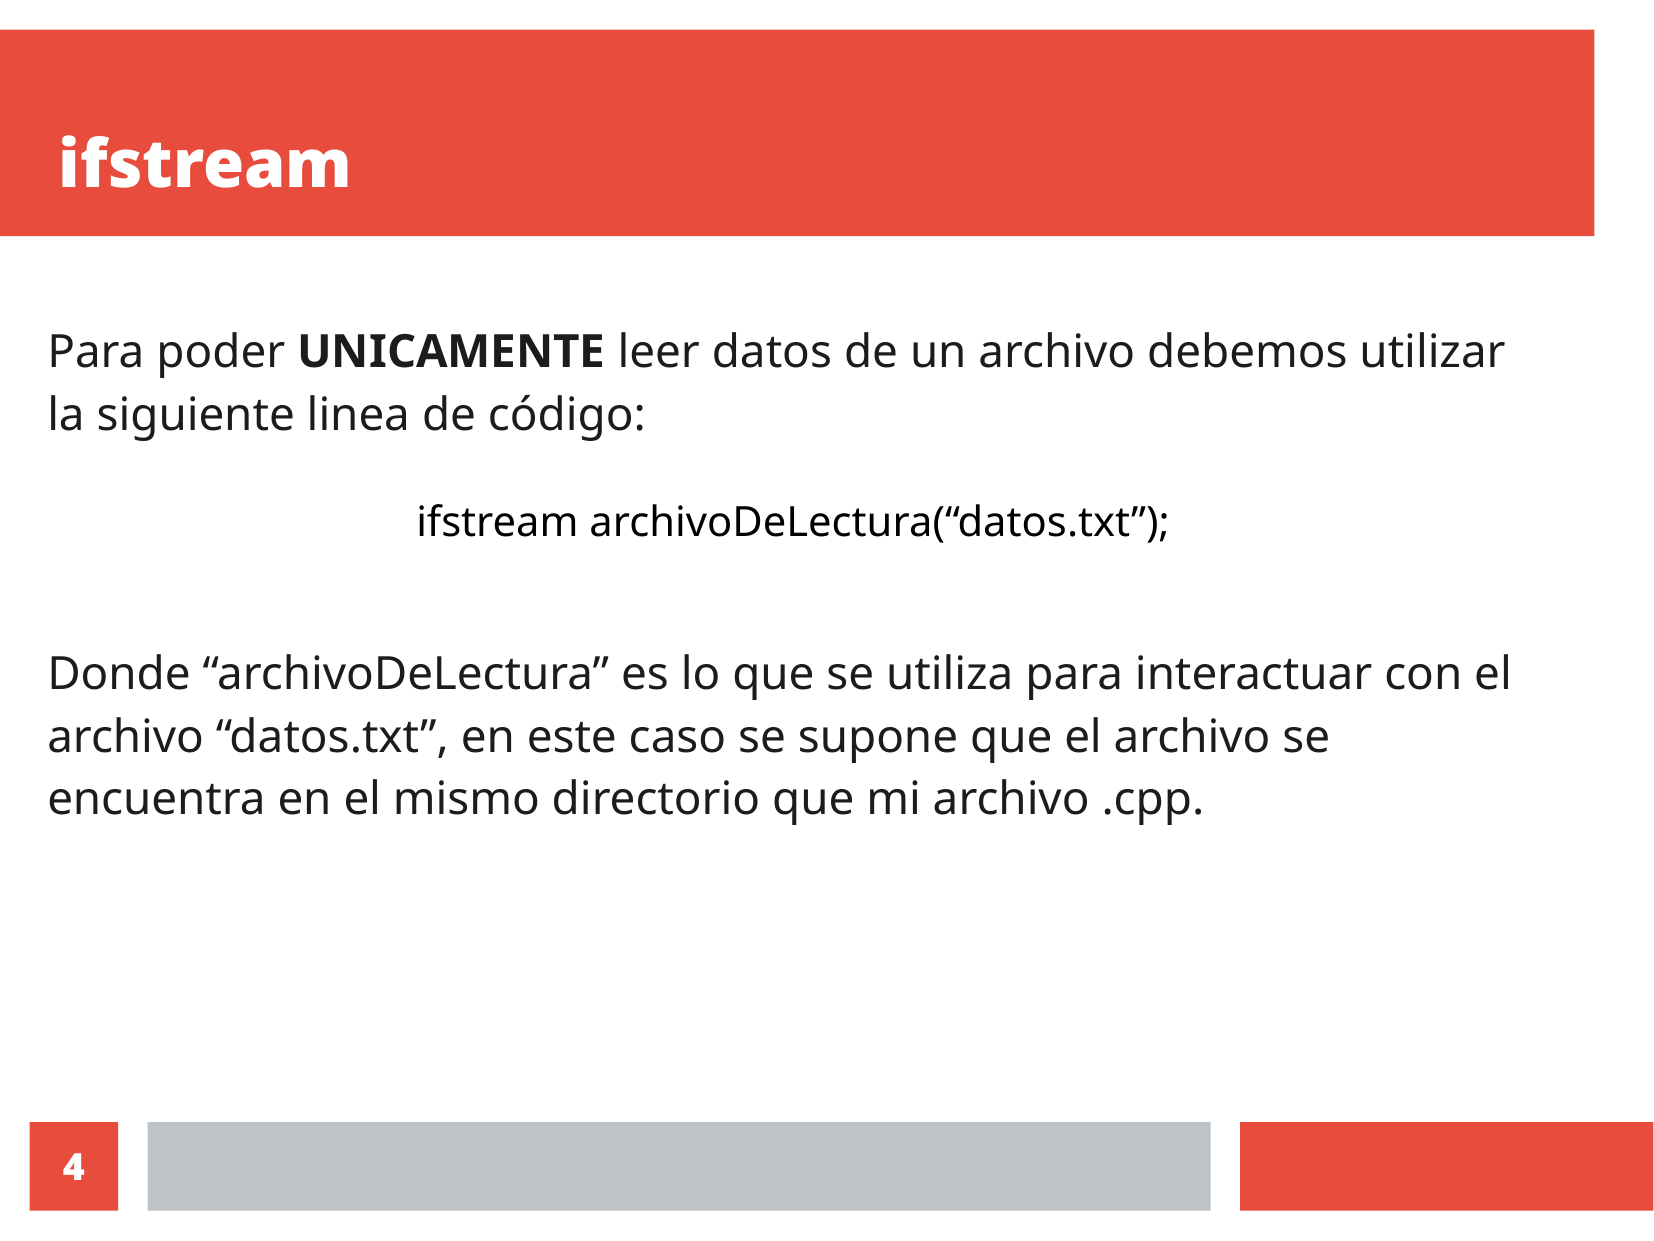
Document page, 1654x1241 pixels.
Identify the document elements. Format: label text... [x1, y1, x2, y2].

text_box ifstream archivoDeLectura(“datos.txt”); [401, 484, 1512, 546]
title ifstream [59, 59, 1595, 207]
list Para poder UNICAMENTE leer datos de un archivo debemos utilizar la siguiente linea de código: Donde “archivoDeLectura” es lo que se utiliza para interactuar con el archivo “datos.txt”, en este caso se supone que el archivo se encuentra en el mismo directorio que mi archivo .cpp. [47, 318, 1554, 1087]
